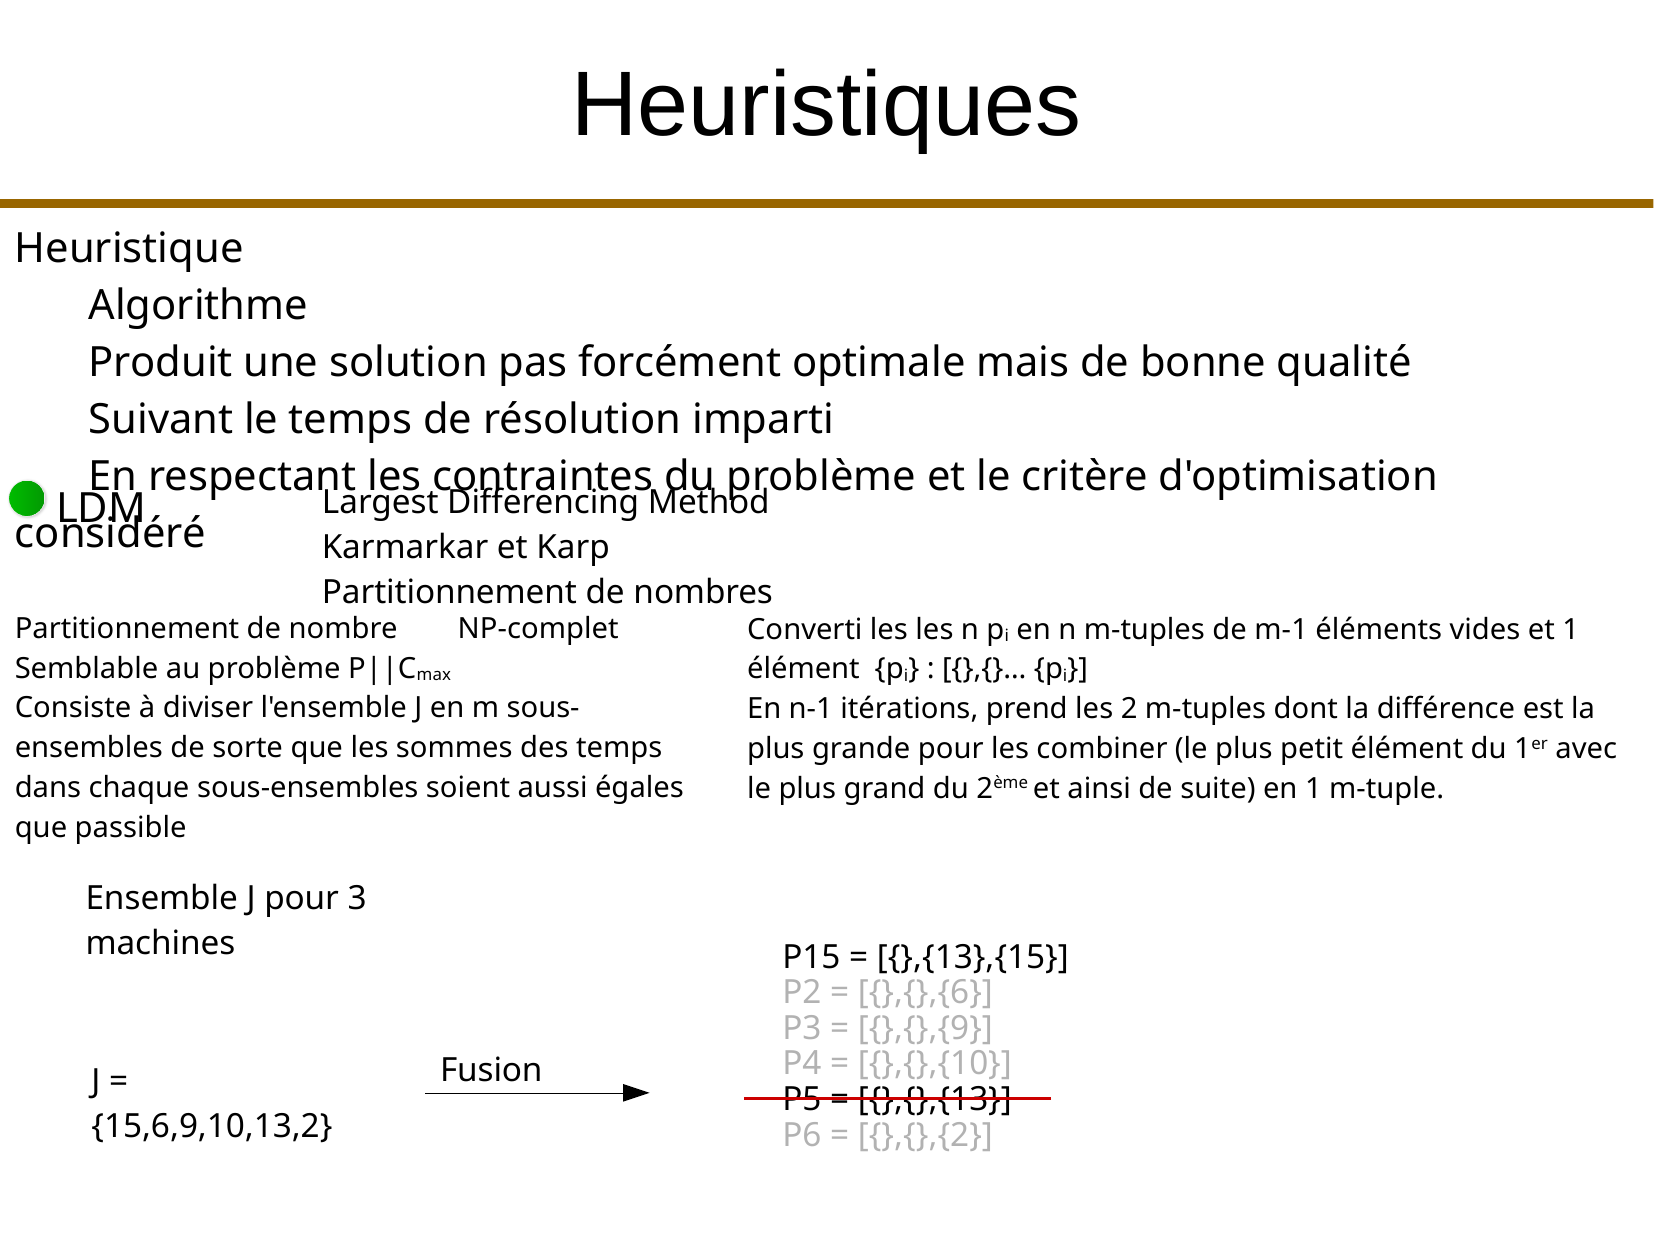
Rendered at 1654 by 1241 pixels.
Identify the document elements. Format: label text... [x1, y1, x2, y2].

text_box Largest Differencing Method Karmarkar et Karp Partitionnement de nombres [307, 470, 810, 600]
text_box Heuristique Algorithme Produit une solution pas forcément optimale mais de bonne qualité Suivant le temps de résolution imparti En respectant les contraintes du problème et le critère d'optimisation considéré [0, 210, 1654, 465]
text_box Partitionnement de nombre NP-complet Semblable au problème P||Cmax Consiste à diviser l'ensemble J en m sous-ensembles de sorte que les sommes des temps dans chaque sous-ensembles soient aussi égales que passible [0, 599, 733, 793]
text_box P5 = [{},{},{13}] [767, 1067, 1028, 1097]
picture [6, 478, 50, 521]
text_box P2 = [{},{},{6}] [767, 961, 1028, 996]
text_box Fusion [425, 1038, 674, 1130]
text_box P3 = [{},{},{9}] [767, 996, 1028, 1032]
text_box J = {15,6,9,10,13,2} [76, 1049, 384, 1103]
text_box LDM [41, 470, 237, 534]
title Heuristiques [82, 34, 1571, 174]
text_box Ensemble J pour 3 machines [70, 866, 532, 920]
text_box P15 = [{},{13},{15}] [767, 925, 1123, 981]
text_box P6 = [{},{},{2}] [767, 1103, 1028, 1157]
text_box Converti les les n pi en n m-tuples de m-1 éléments vides et 1 élément {pi} : [{},{}… {pi}] En n-1 itérations, prend les 2 m-tuples dont la différence est la plus grande pour les combiner (le plus petit élément du 1er avec le plus grand du 2ème et ainsi de suite) en 1 m-tuple. [732, 600, 1654, 805]
text_box P4 = [{},{},{10}] [767, 1032, 1028, 1067]
